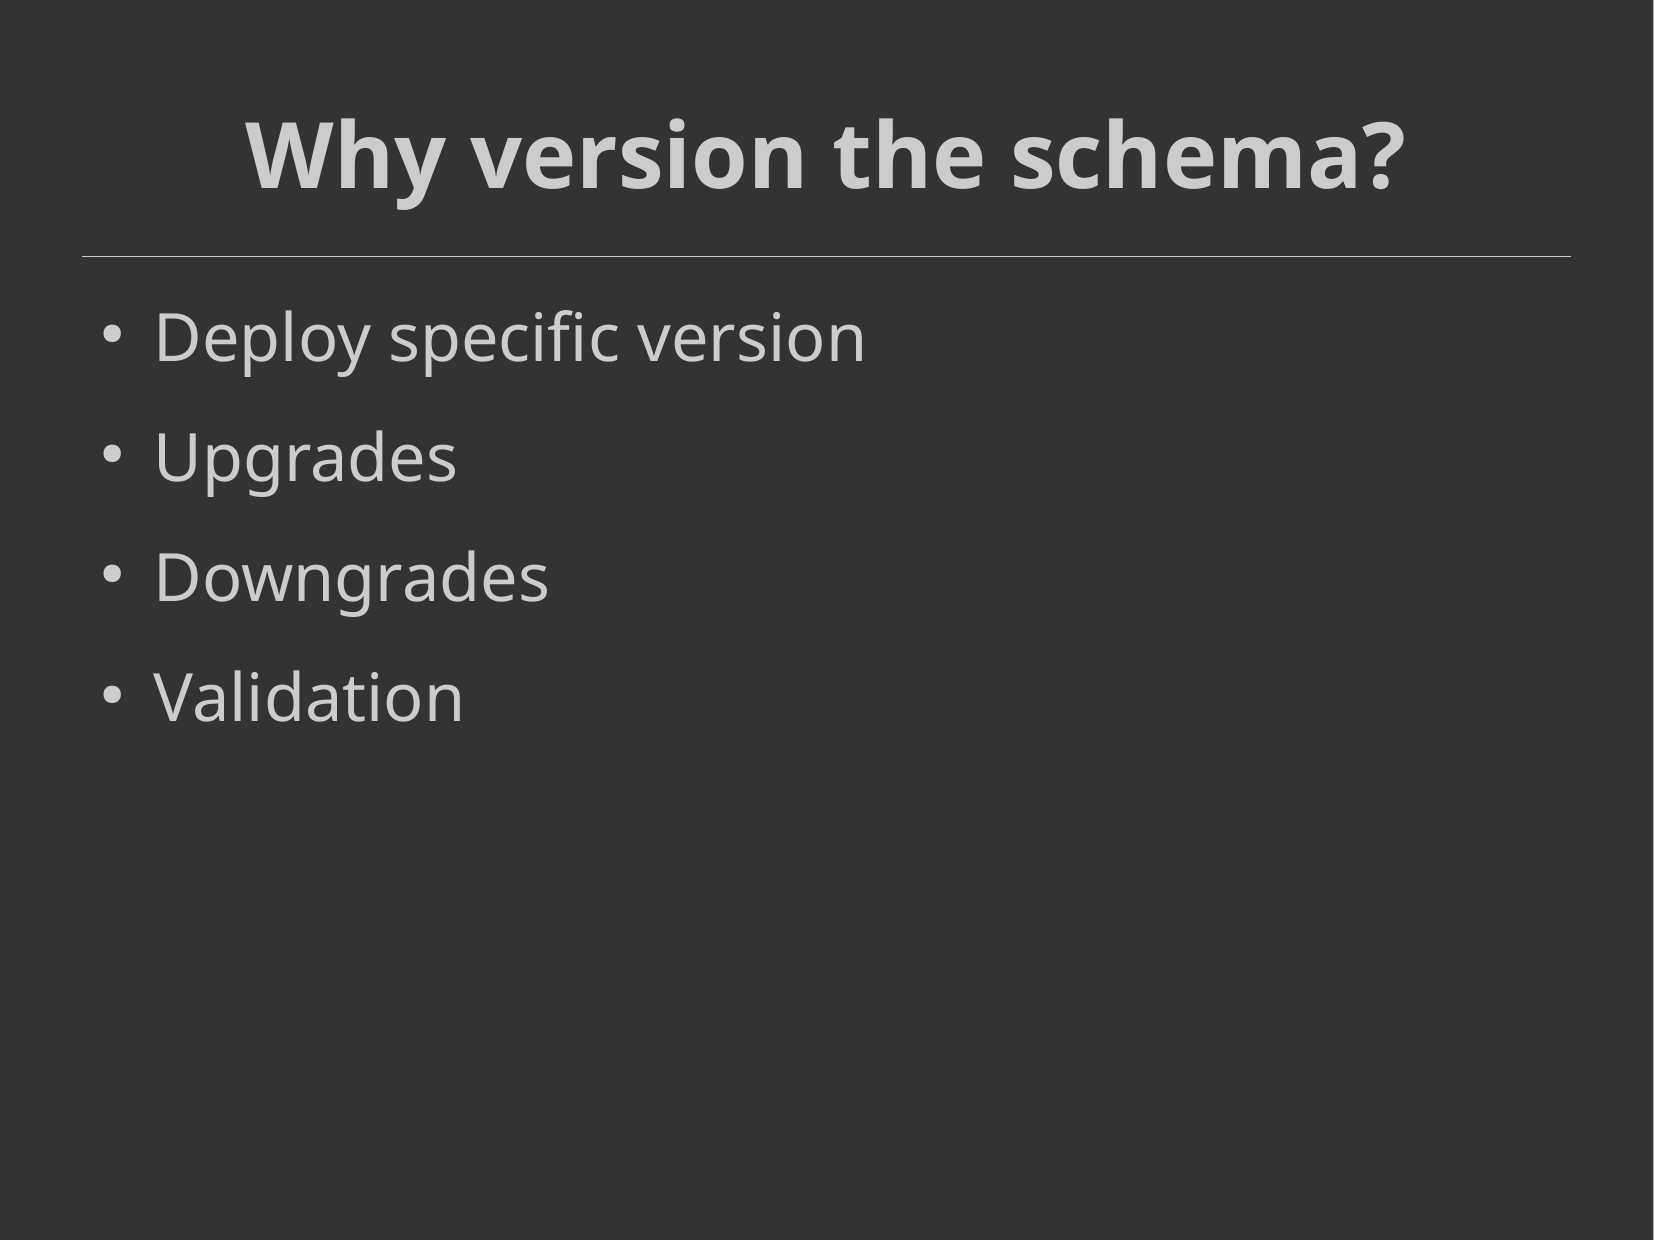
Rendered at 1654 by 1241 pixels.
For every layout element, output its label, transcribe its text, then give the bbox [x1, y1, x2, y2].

title Why version the schema? [82, 49, 1571, 257]
list Deploy specific version Upgrades Downgrades Validation [82, 290, 1571, 1010]
